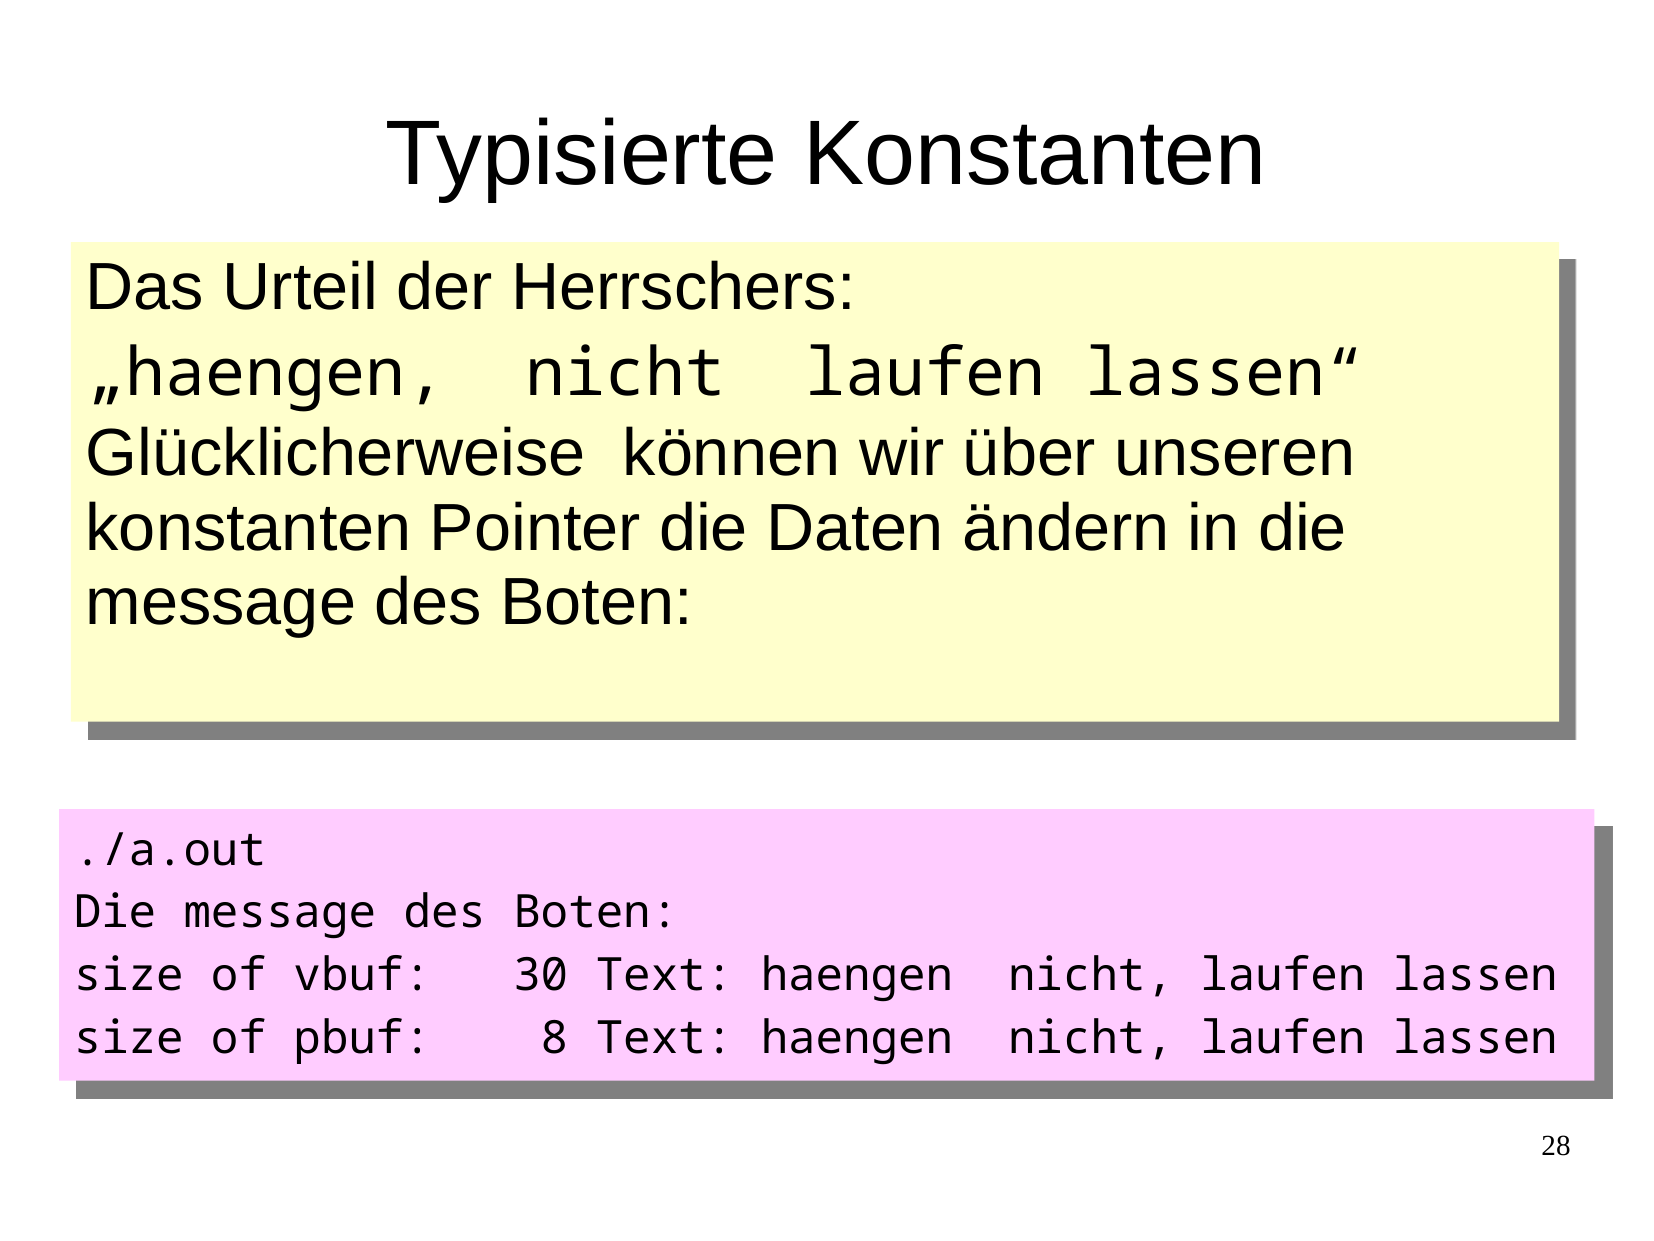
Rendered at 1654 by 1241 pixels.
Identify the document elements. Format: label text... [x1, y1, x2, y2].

text_box Das Urteil der Herrschers: „haengen, nicht laufen lassen“ Glücklicherweise können wir über unseren konstanten Pointer die Daten ändern in die message des Boten: [70, 242, 1560, 709]
title Typisierte Konstanten [82, 49, 1571, 257]
text_box ./a.out Die message des Boten: size of vbuf: 30 Text: haengen nicht, laufen lassen size of pbuf: 8 Text: haengen nicht, laufen lassen [59, 809, 1595, 1081]
